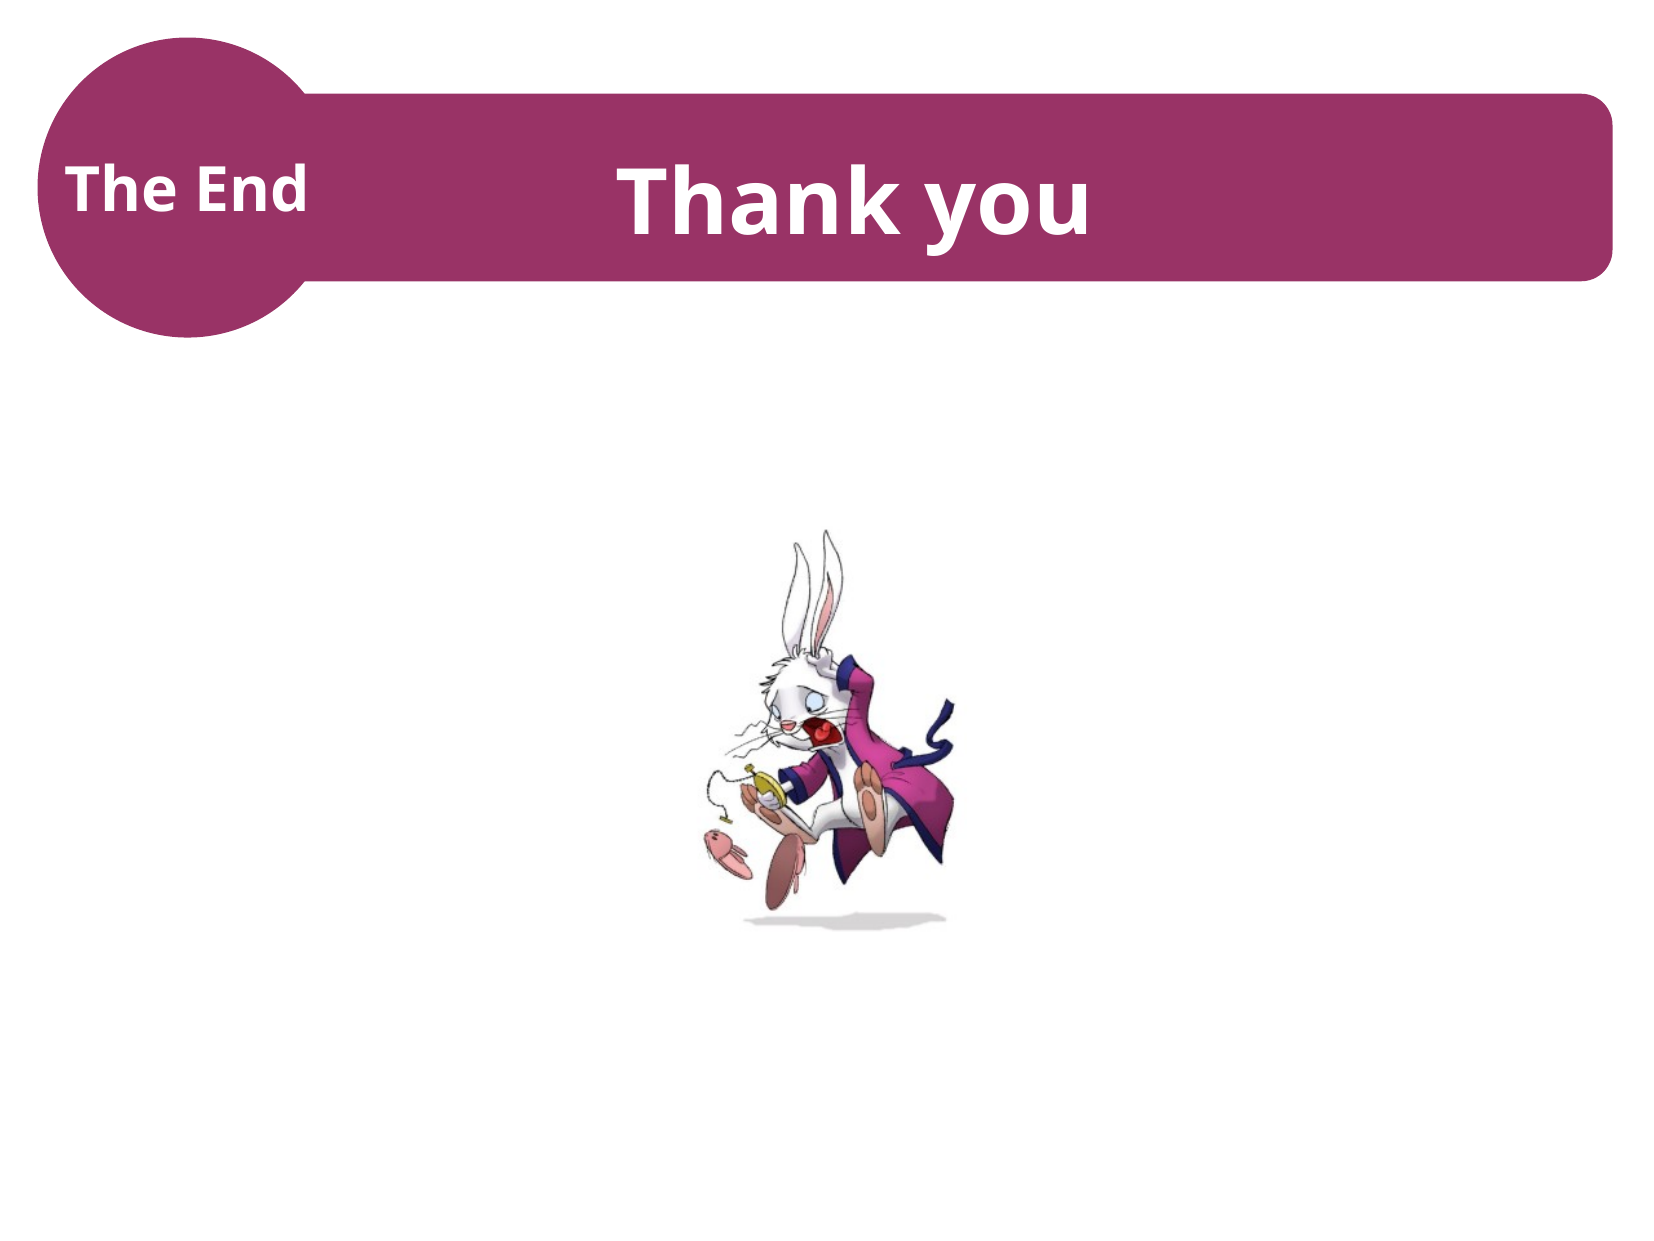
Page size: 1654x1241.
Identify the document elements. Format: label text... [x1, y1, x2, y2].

text_box The End [37, 37, 338, 338]
picture [678, 520, 987, 932]
text_box [305, 93, 1613, 282]
text_box Thank you [600, 128, 1080, 247]
